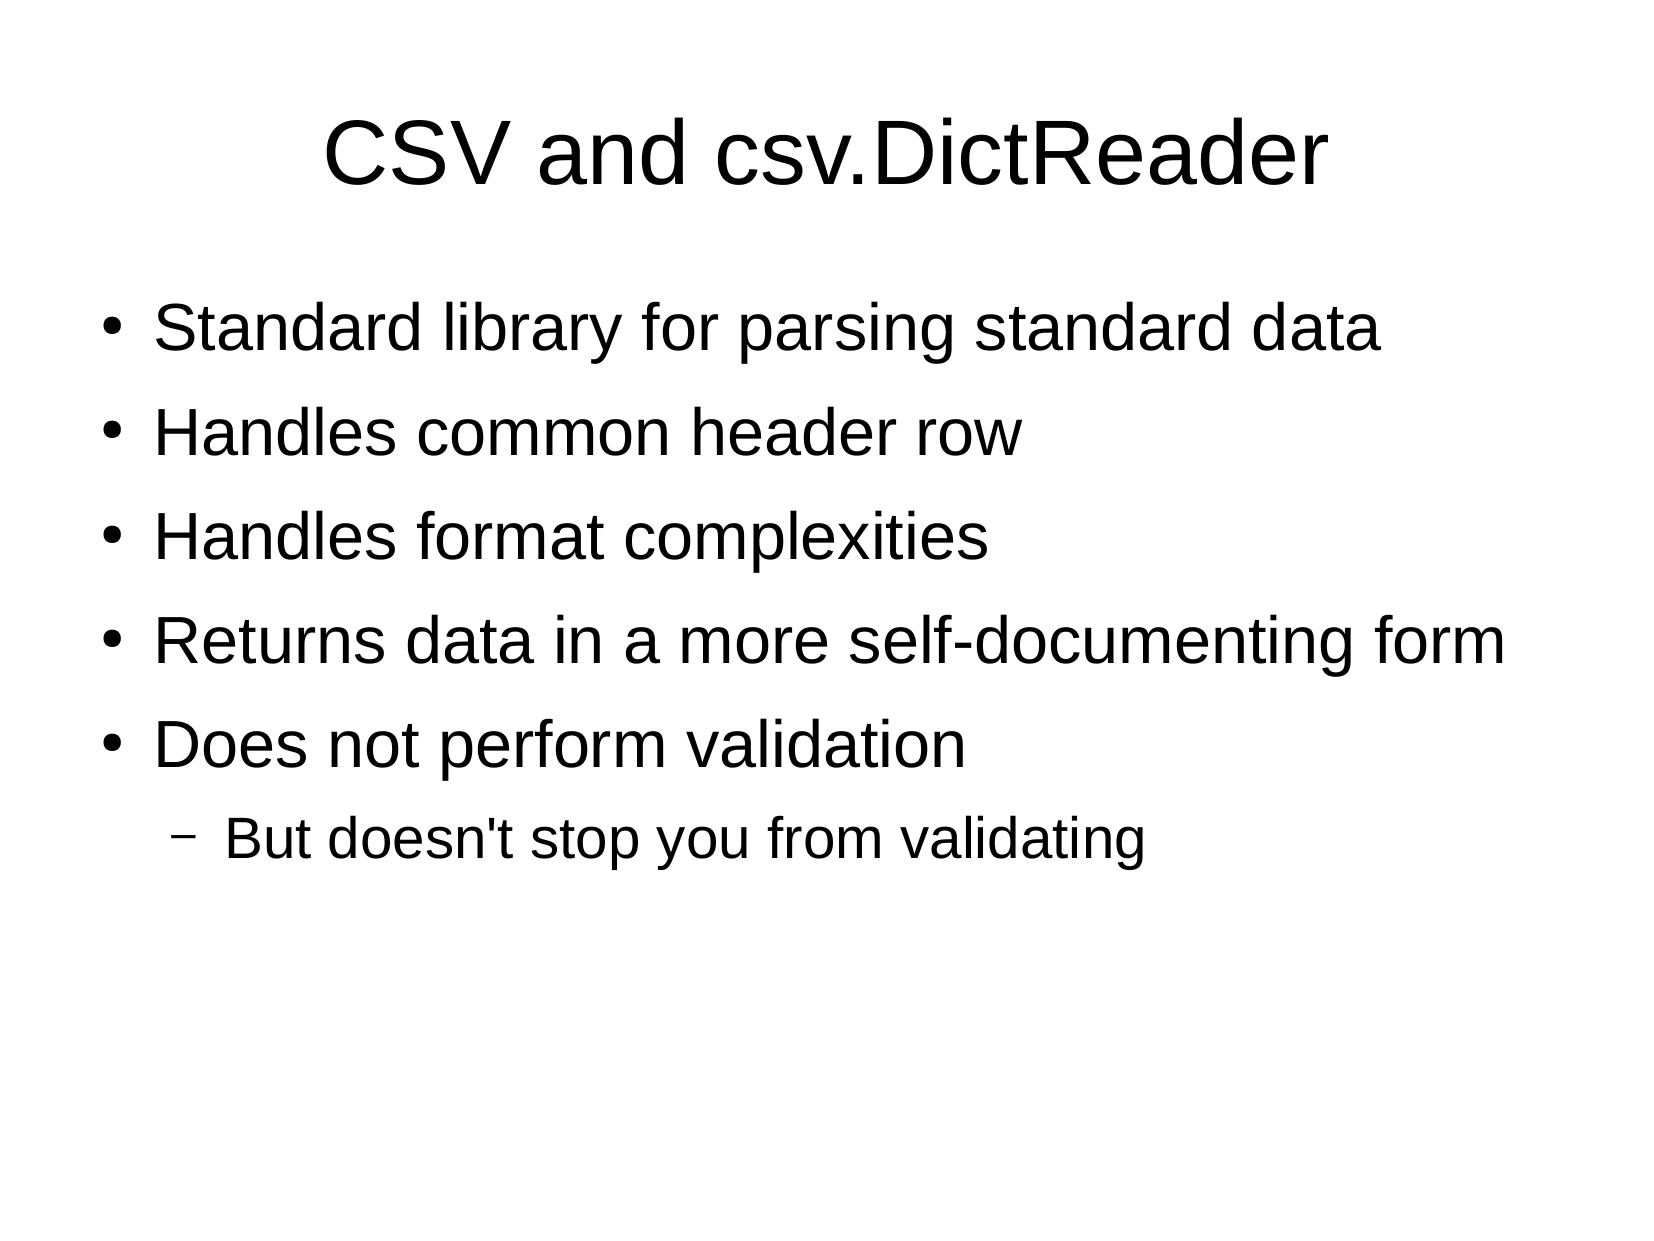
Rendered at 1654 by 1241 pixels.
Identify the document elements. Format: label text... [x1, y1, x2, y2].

list Standard library for parsing standard data Handles common header row Handles format complexities Returns data in a more self-documenting form Does not perform validation But doesn't stop you from validating [82, 290, 1571, 1010]
title CSV and csv.DictReader [82, 49, 1571, 257]
